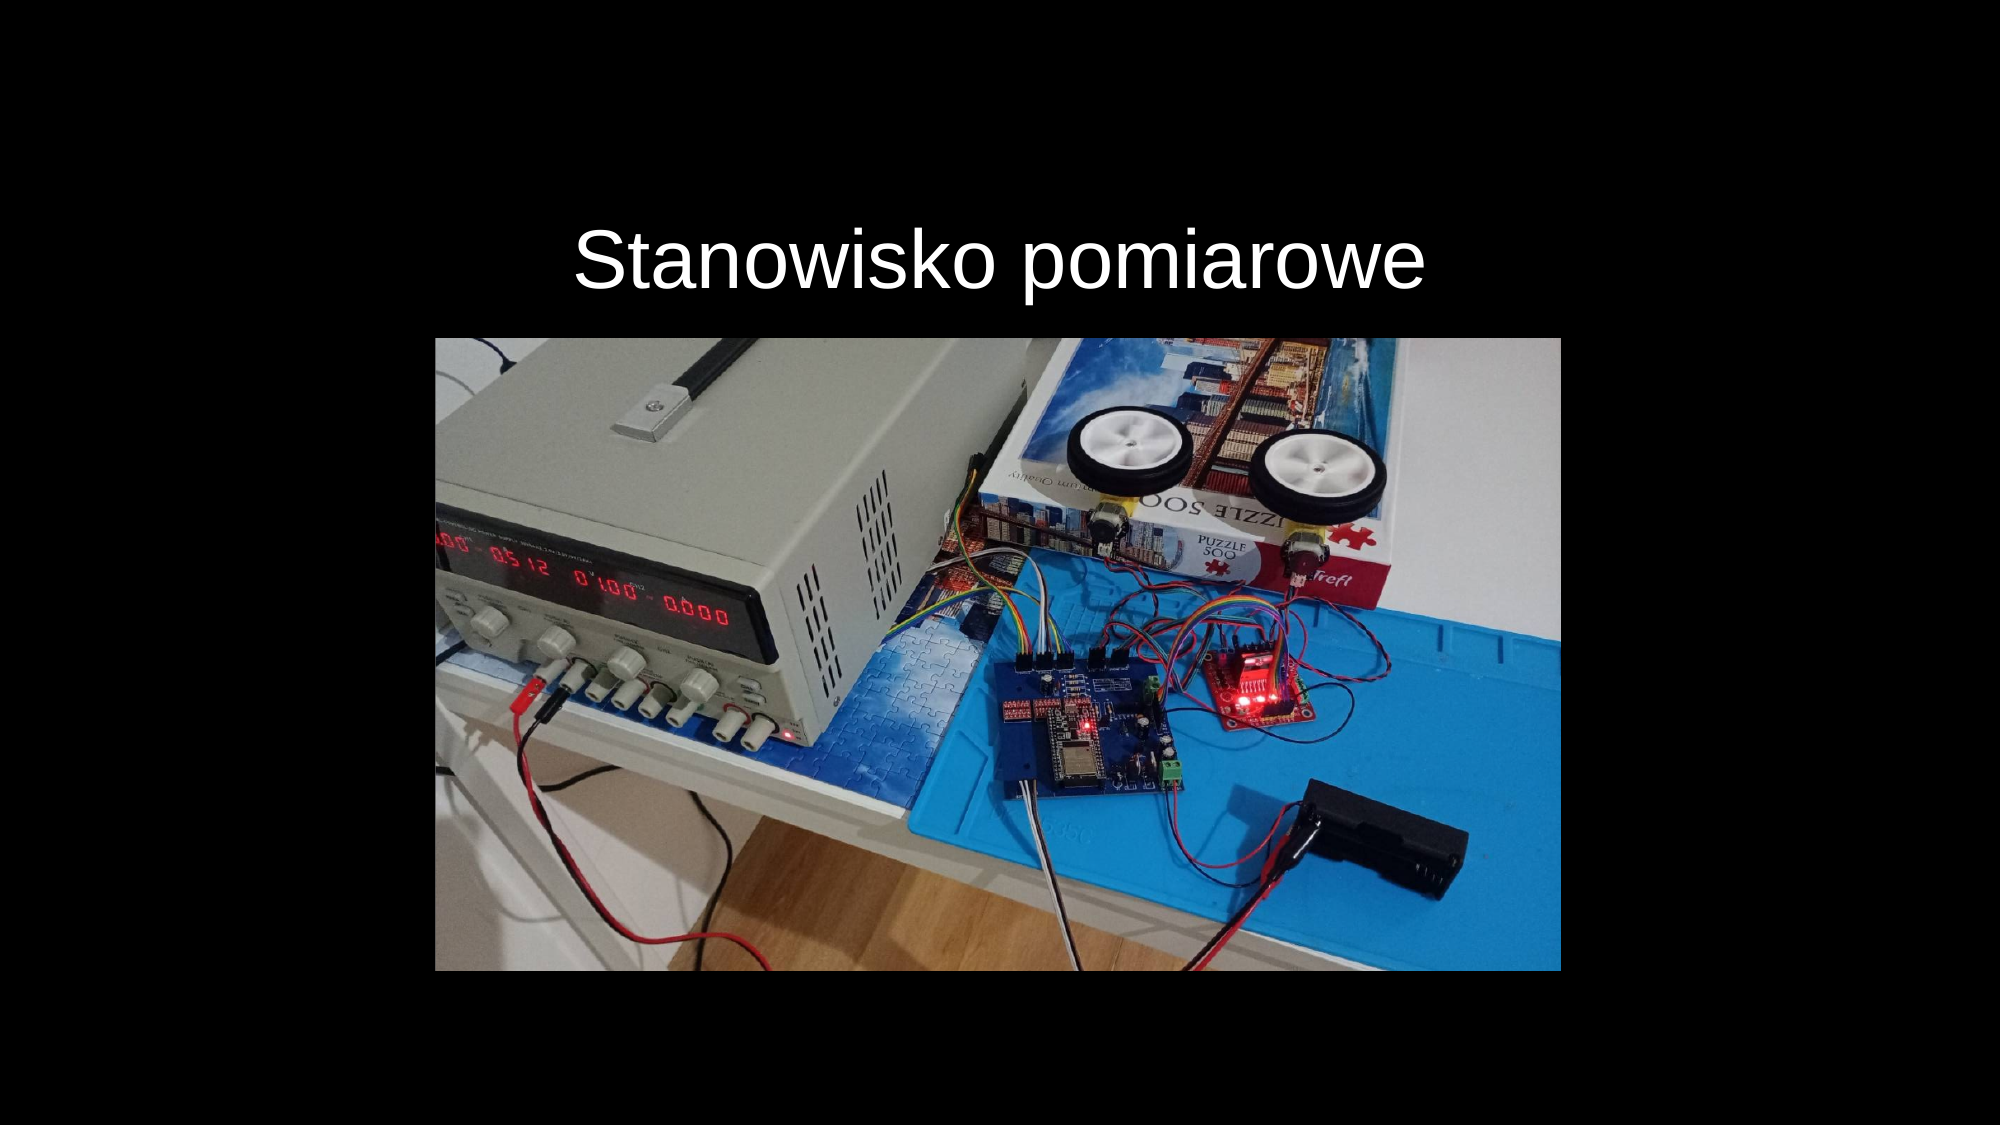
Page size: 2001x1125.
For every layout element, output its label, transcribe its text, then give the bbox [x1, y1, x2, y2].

title Stanowisko pomiarowe [187, 143, 1813, 367]
picture [435, 337, 1561, 971]
